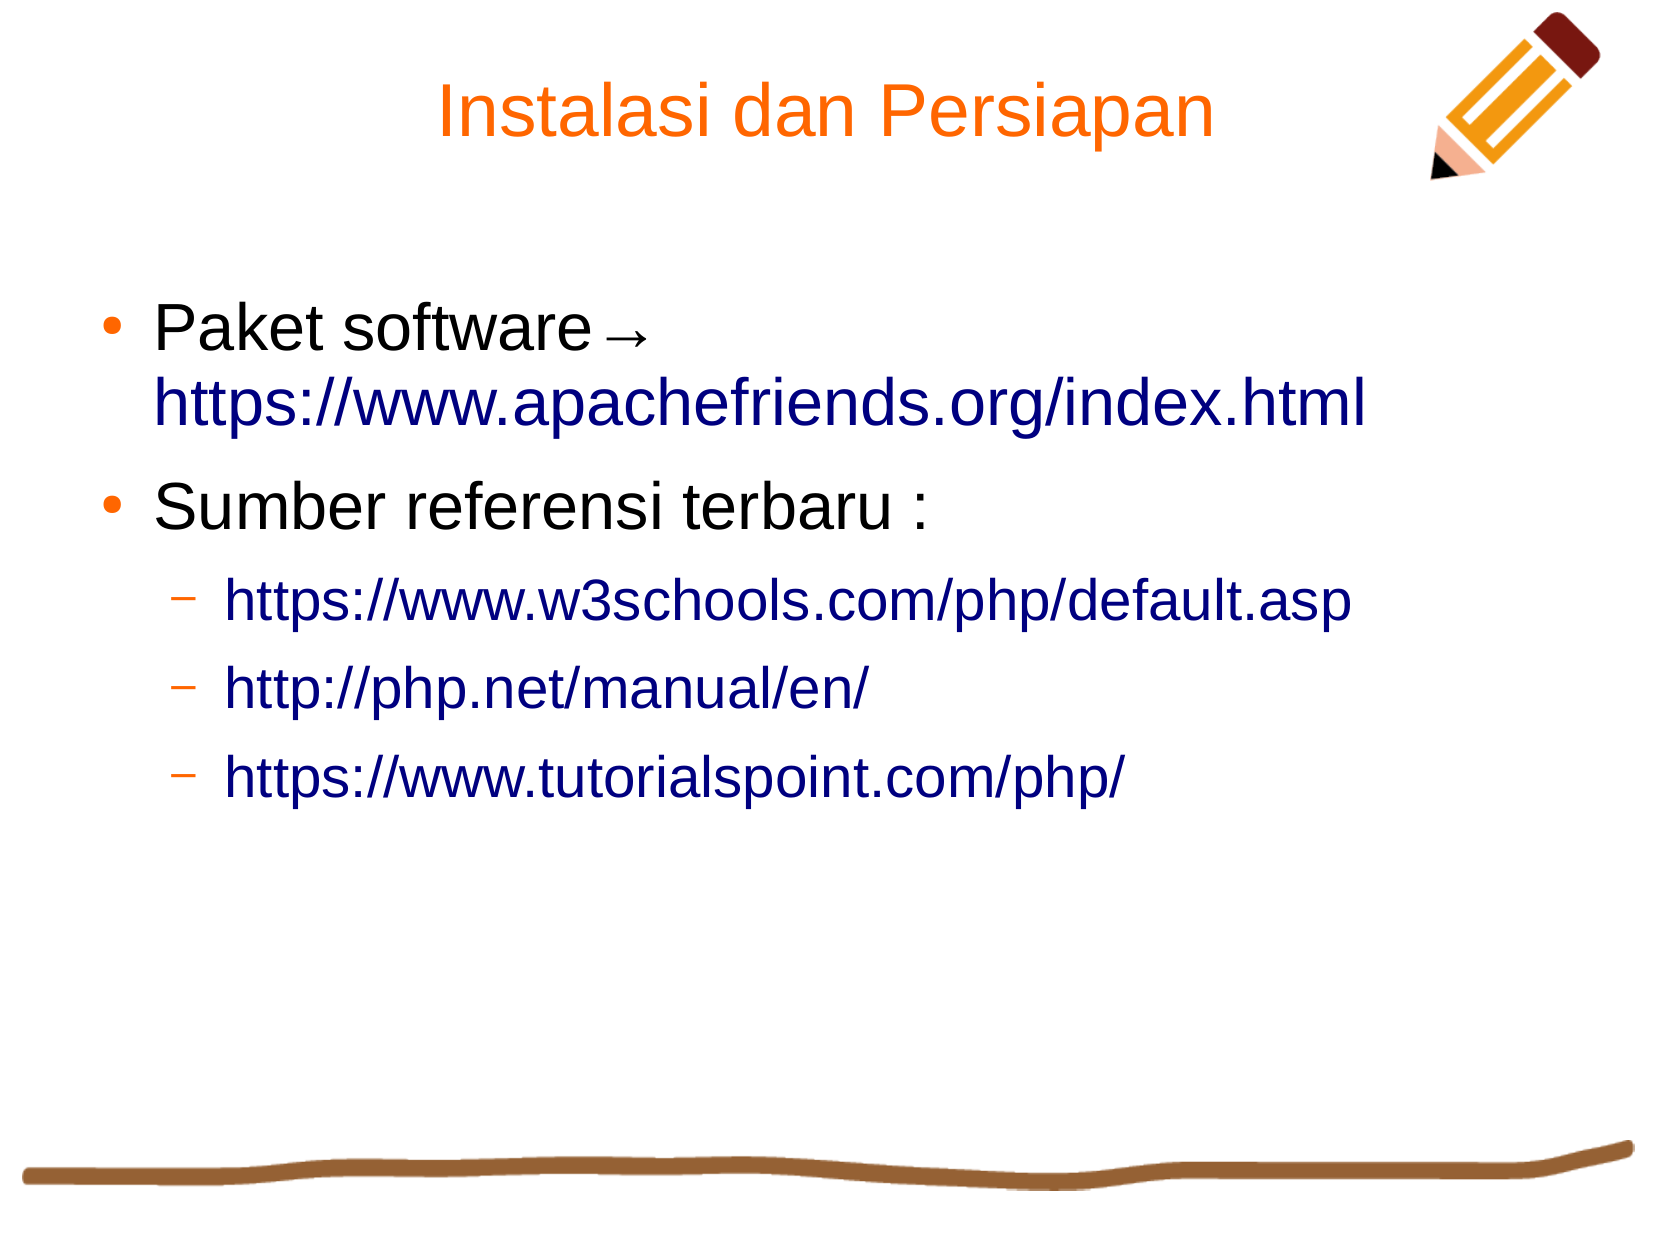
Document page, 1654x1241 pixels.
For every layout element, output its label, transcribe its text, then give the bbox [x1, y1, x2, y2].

picture [22, 1140, 1635, 1191]
picture [1430, 12, 1601, 181]
title Instalasi dan Persiapan [82, 49, 1571, 172]
list Paket software→ https://www.apachefriends.org/index.html Sumber referensi terbaru : https://www.w3schools.com/php/default.asp http://php.net/manual/en/ https://www.tutorialspoint.com/php/ [82, 290, 1551, 1122]
